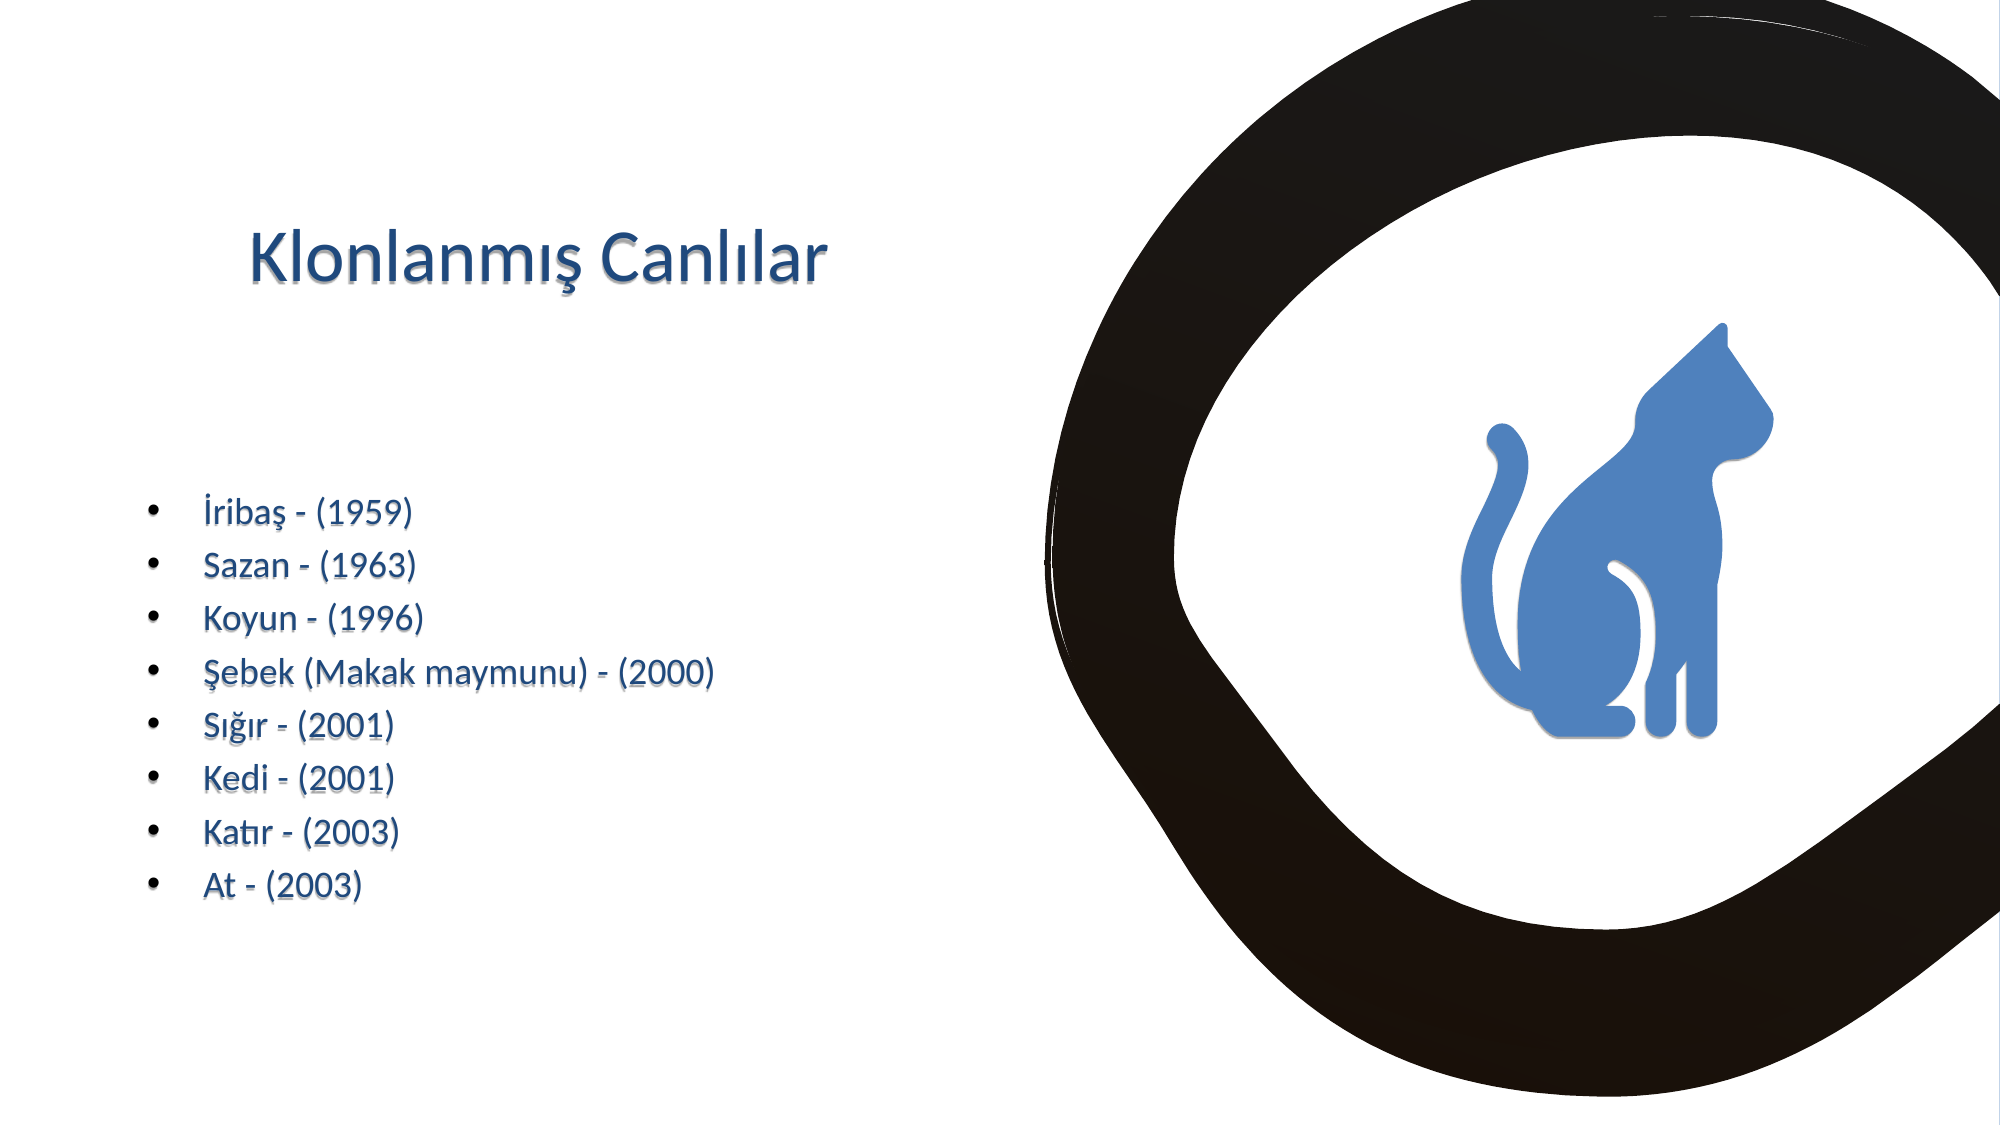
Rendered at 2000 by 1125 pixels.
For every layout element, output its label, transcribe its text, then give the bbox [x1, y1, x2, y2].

text_box [0, 0, 2000, 1125]
picture [1371, 282, 1869, 781]
title Klonlanmış Canlılar [131, 131, 949, 371]
list İribaş - (1959) Sazan - (1963) Koyun - (1996) Şebek (Makak maymunu) - (2000) Sığır - (2001) Kedi - (2001) Katır - (2003) At - (2003) [131, 397, 949, 995]
